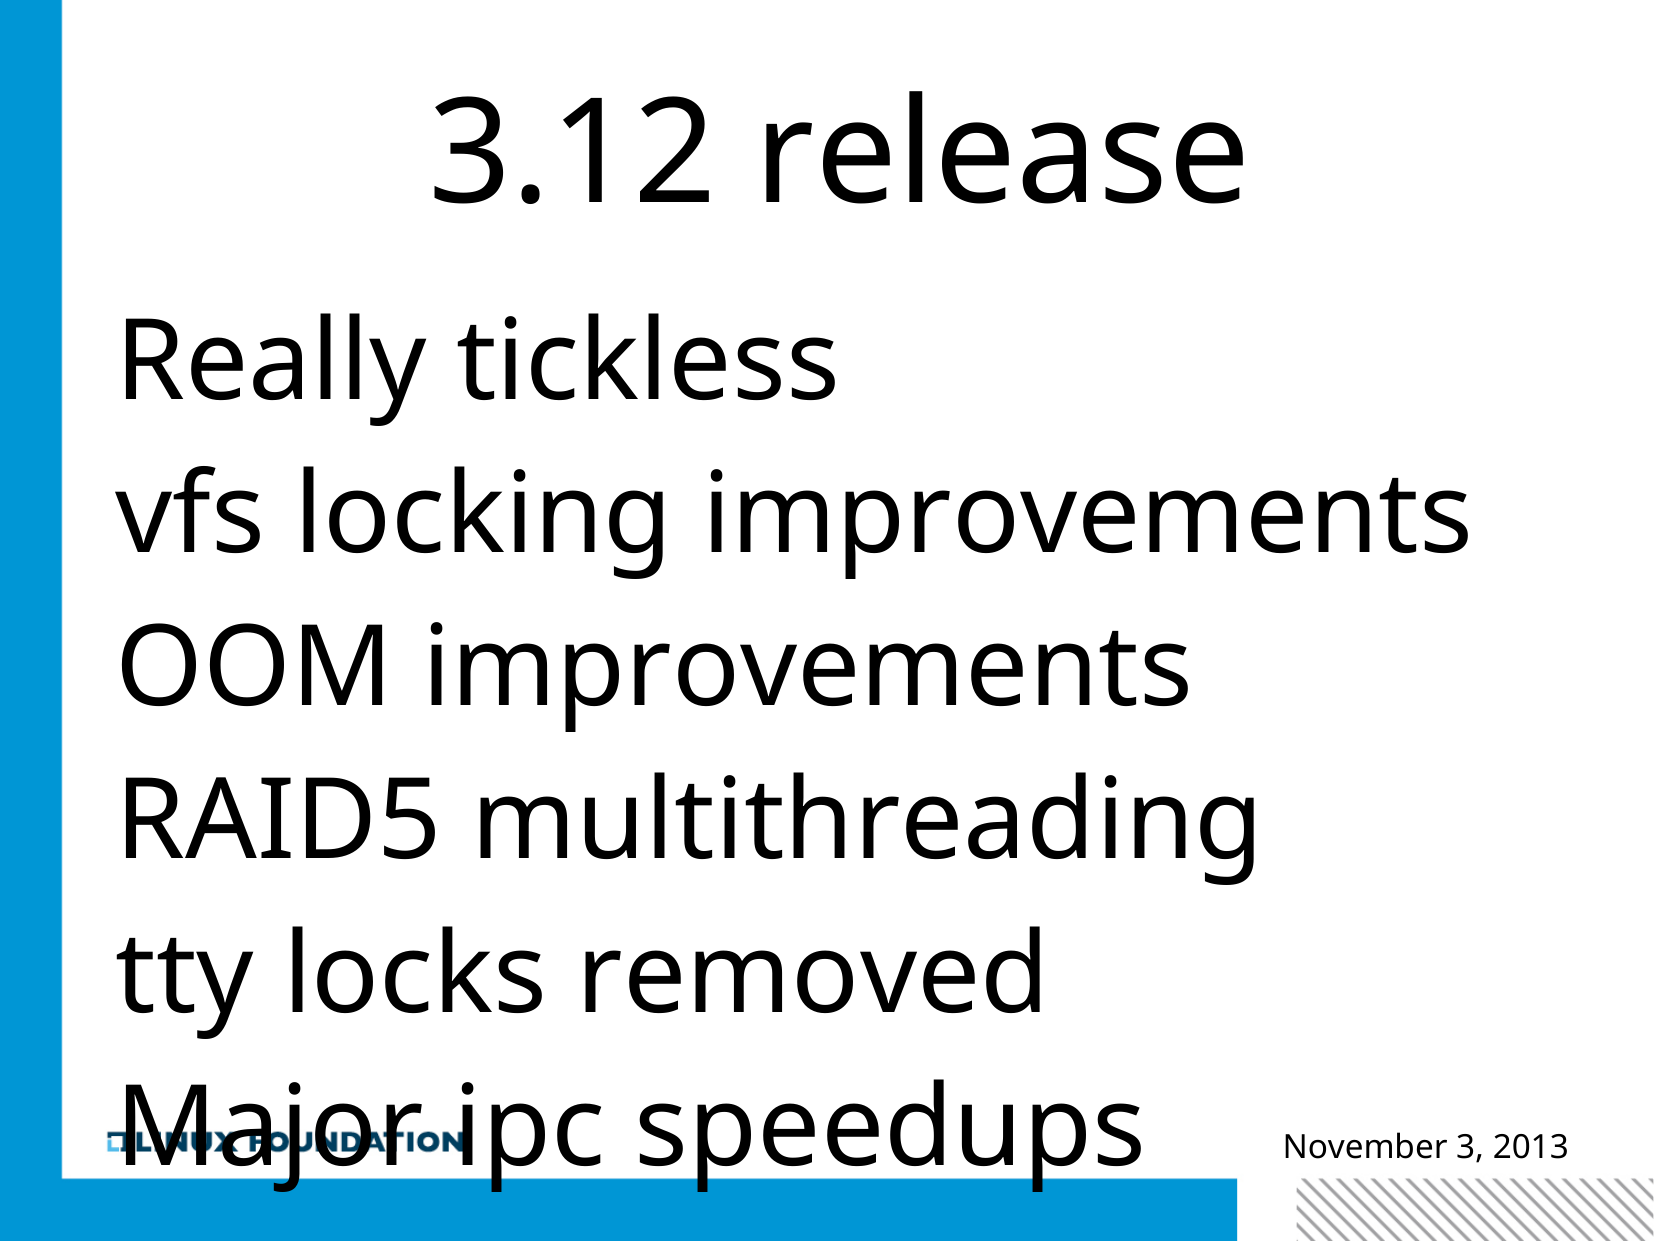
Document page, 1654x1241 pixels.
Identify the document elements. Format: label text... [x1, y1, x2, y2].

text_box 3.12 release [413, 39, 1249, 230]
text_box Really tickless vfs locking improvements OOM improvements RAID5 multithreading tty locks removed Major ipc speedups [100, 271, 1549, 1097]
picture [707, 1112, 741, 1158]
picture [501, 1112, 535, 1158]
picture [62, 0, 1654, 1241]
text_box November 3, 2013 [1268, 1115, 1583, 1170]
picture [1042, 1112, 1076, 1158]
